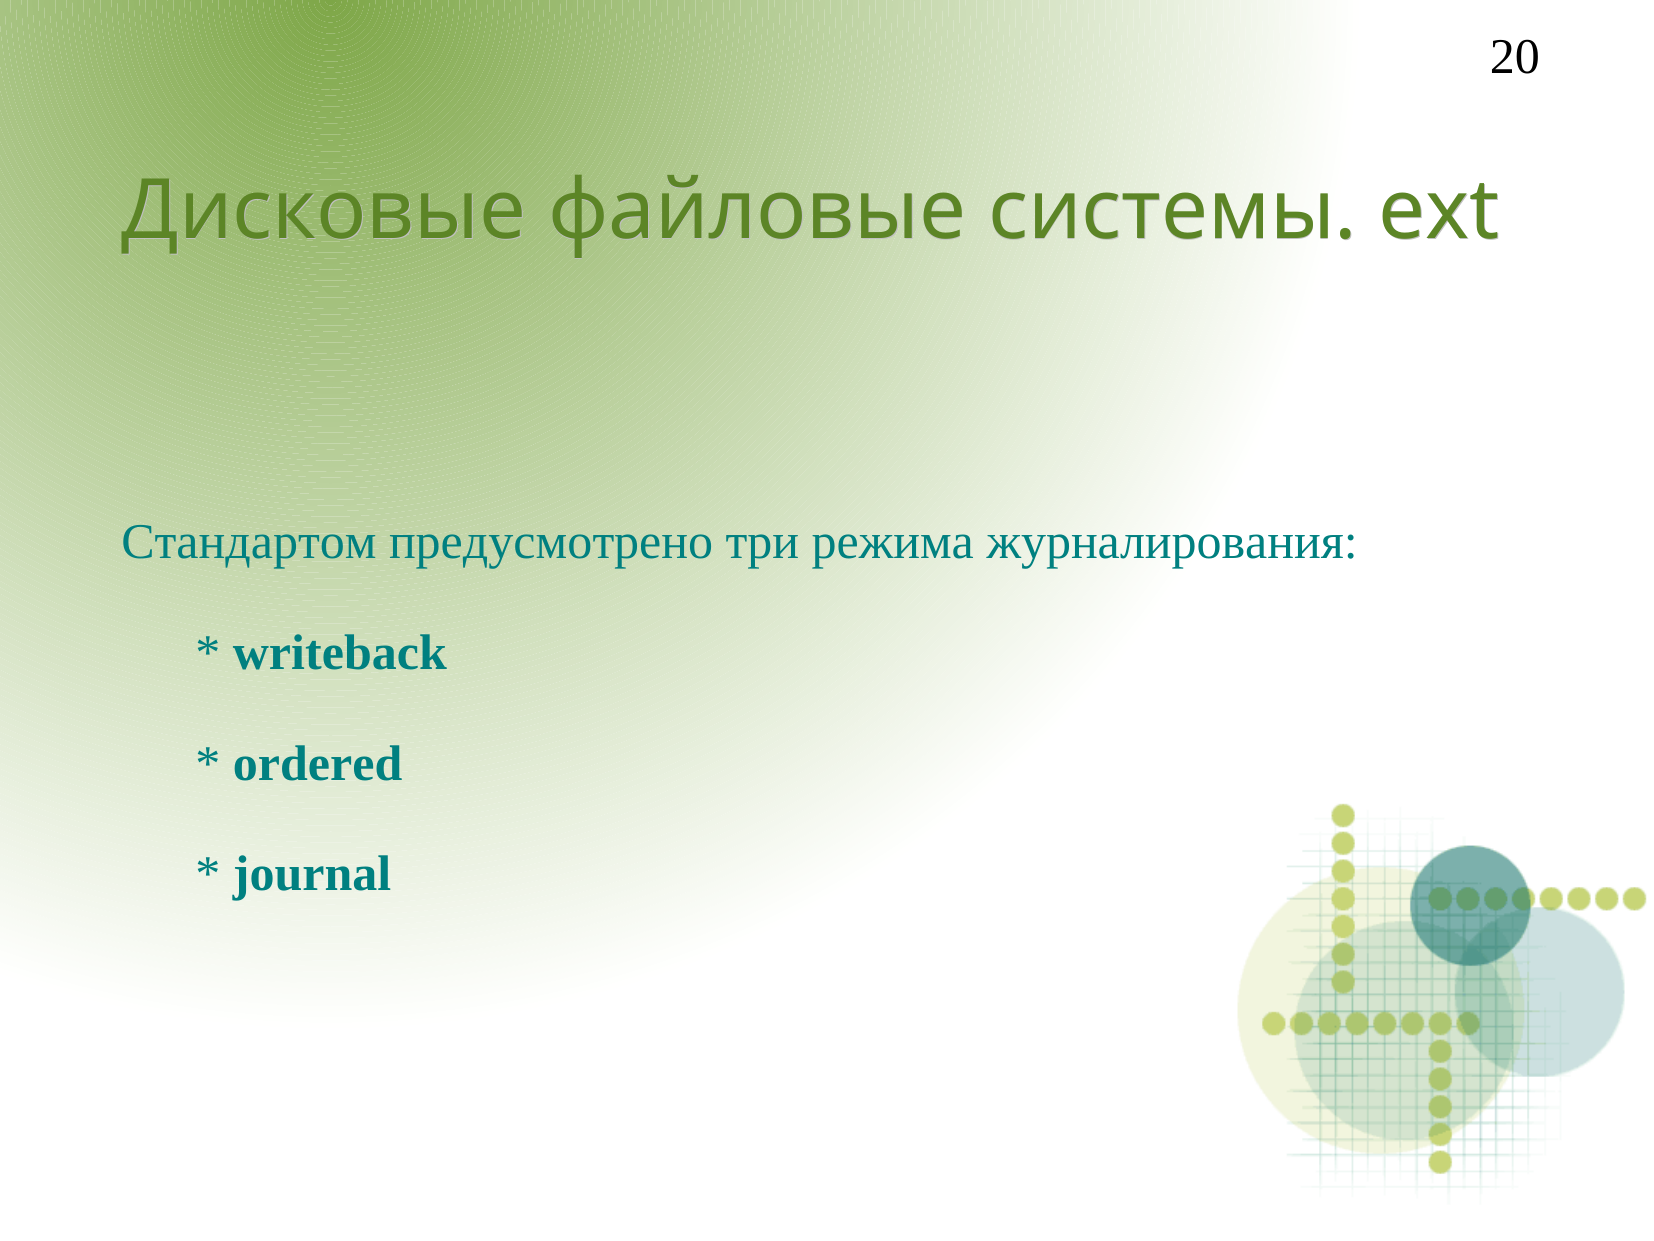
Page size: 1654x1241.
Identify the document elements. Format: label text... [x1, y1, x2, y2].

subtitle Стандартом предусмотрено три режима журналирования: * writeback * ordered * journal [121, 344, 1534, 1127]
title Дисковые файловые системы. ext [121, 102, 1534, 311]
text_box <номер> [1500, 29, 1654, 89]
picture [1224, 792, 1654, 1211]
